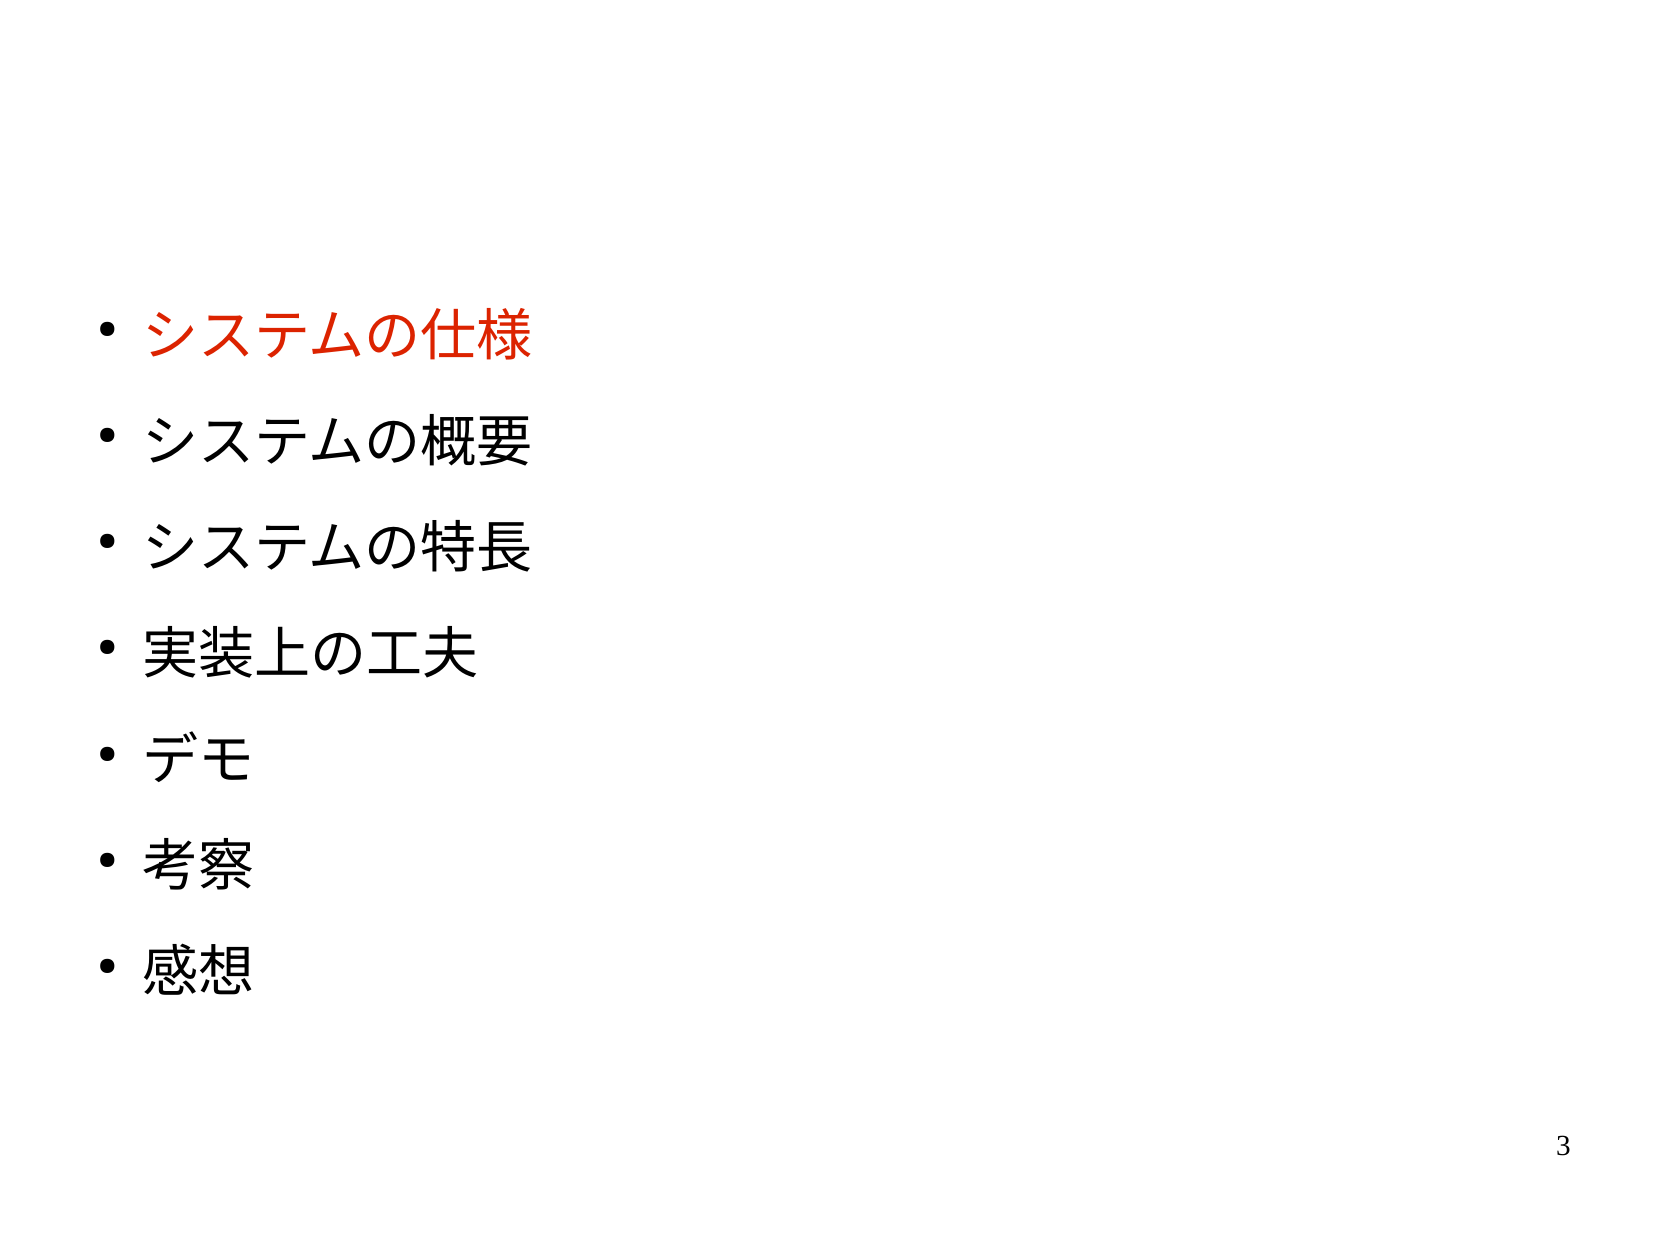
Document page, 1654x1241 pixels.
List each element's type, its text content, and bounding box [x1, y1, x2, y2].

list システムの仕様 システムの概要 システムの特長 実装上の工夫 デモ 考察 感想 [82, 290, 1538, 1010]
